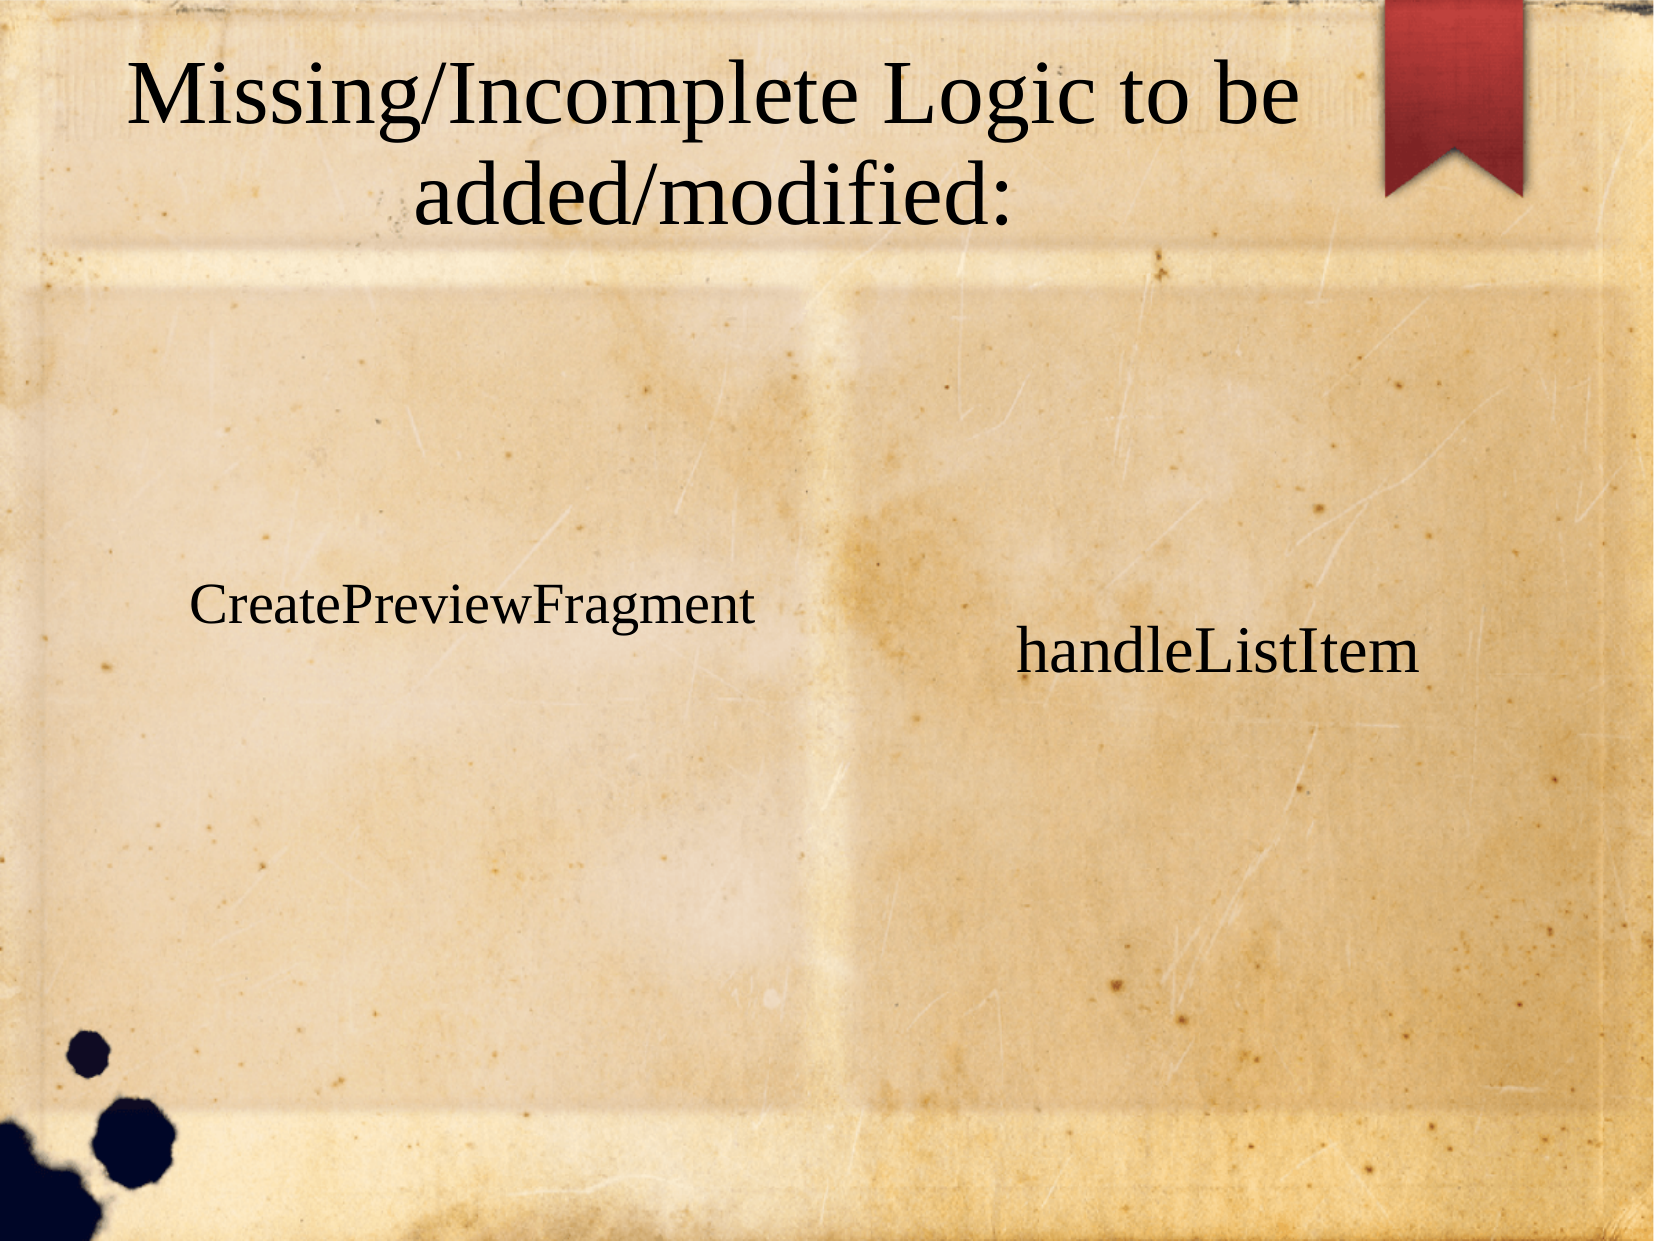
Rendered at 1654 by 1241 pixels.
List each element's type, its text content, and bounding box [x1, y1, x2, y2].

title Missing/Incomplete Logic to be added/modified: [82, 41, 1347, 245]
picture [0, 0, 1654, 1241]
list handleListItem [828, 290, 1539, 1010]
list CreatePreviewFragment [82, 244, 793, 964]
